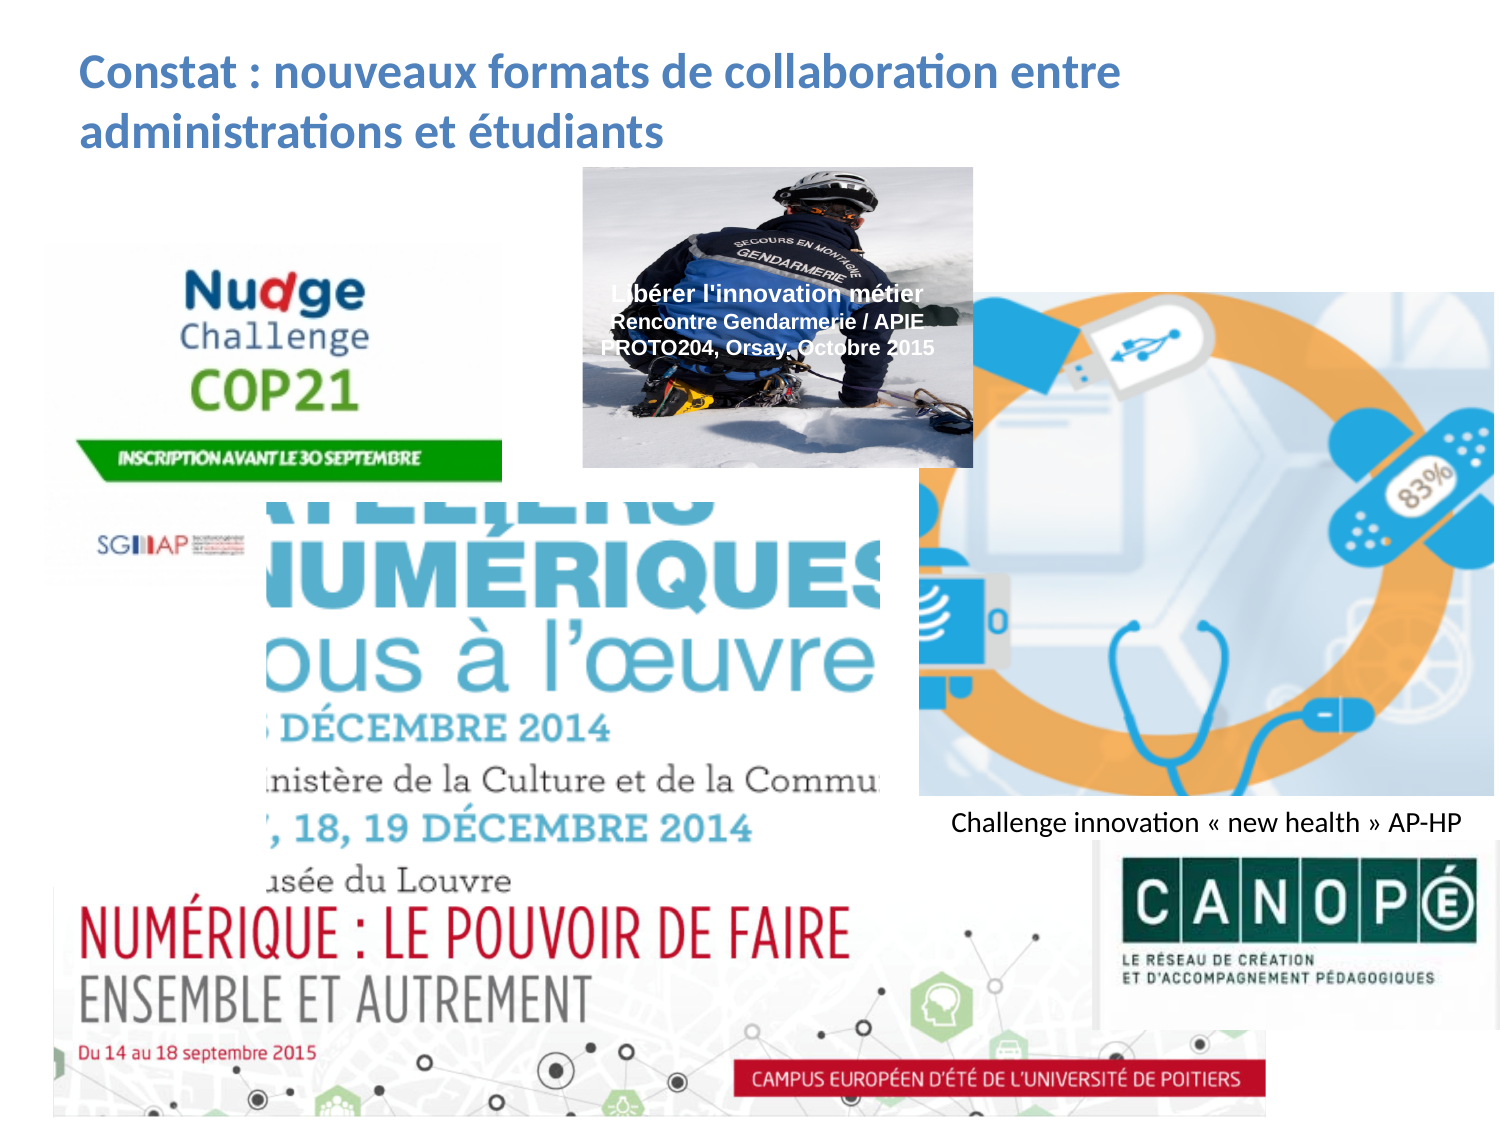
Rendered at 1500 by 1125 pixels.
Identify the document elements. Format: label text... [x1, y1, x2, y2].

picture [582, 292, 1495, 795]
picture [44, 243, 1500, 1118]
picture [582, 167, 974, 221]
text_box Constat : nouveaux formats de collaboration entre administrations et étudiants [64, 30, 1317, 166]
text_box Challenge innovation « new health » AP-HP [919, 795, 1495, 846]
text_box Libérer l'innovation métier Rencontre Gendarmerie / APIE PROTO204, Orsay. Octobre 2015 [561, 221, 975, 411]
